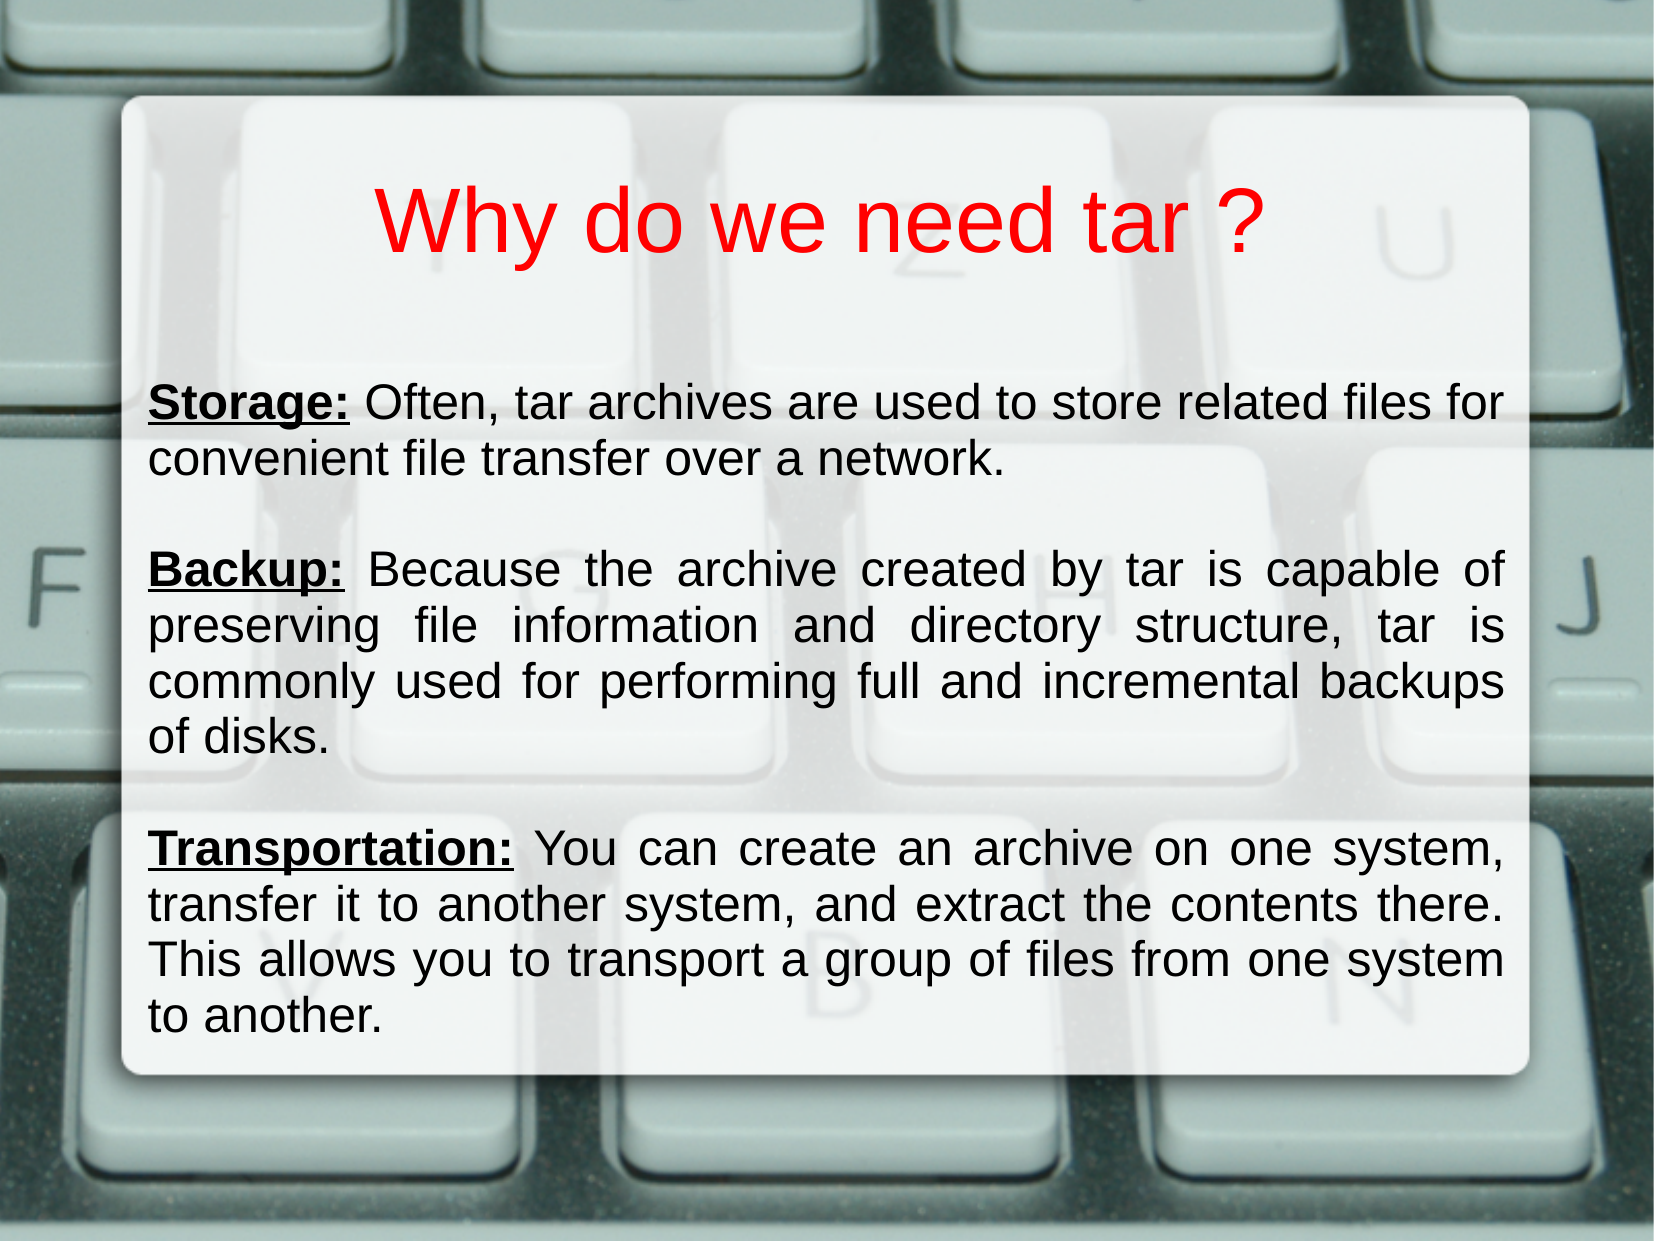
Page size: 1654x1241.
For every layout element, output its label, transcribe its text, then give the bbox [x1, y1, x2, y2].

title Why do we need tar ? [135, 125, 1506, 318]
picture [0, 0, 1654, 1241]
subtitle Storage: Often, tar archives are used to store related ﬁles for convenient ﬁle transfer over a network. Backup: Because the archive created by tar is capable of preserving ﬁle information and directory structure, tar is commonly used for performing full and incremental backups of disks. Transportation: You can create an archive on one system, transfer it to another system, and extract the contents there. This allows you to transport a group of ﬁles from one system to another. [147, 361, 1506, 1056]
